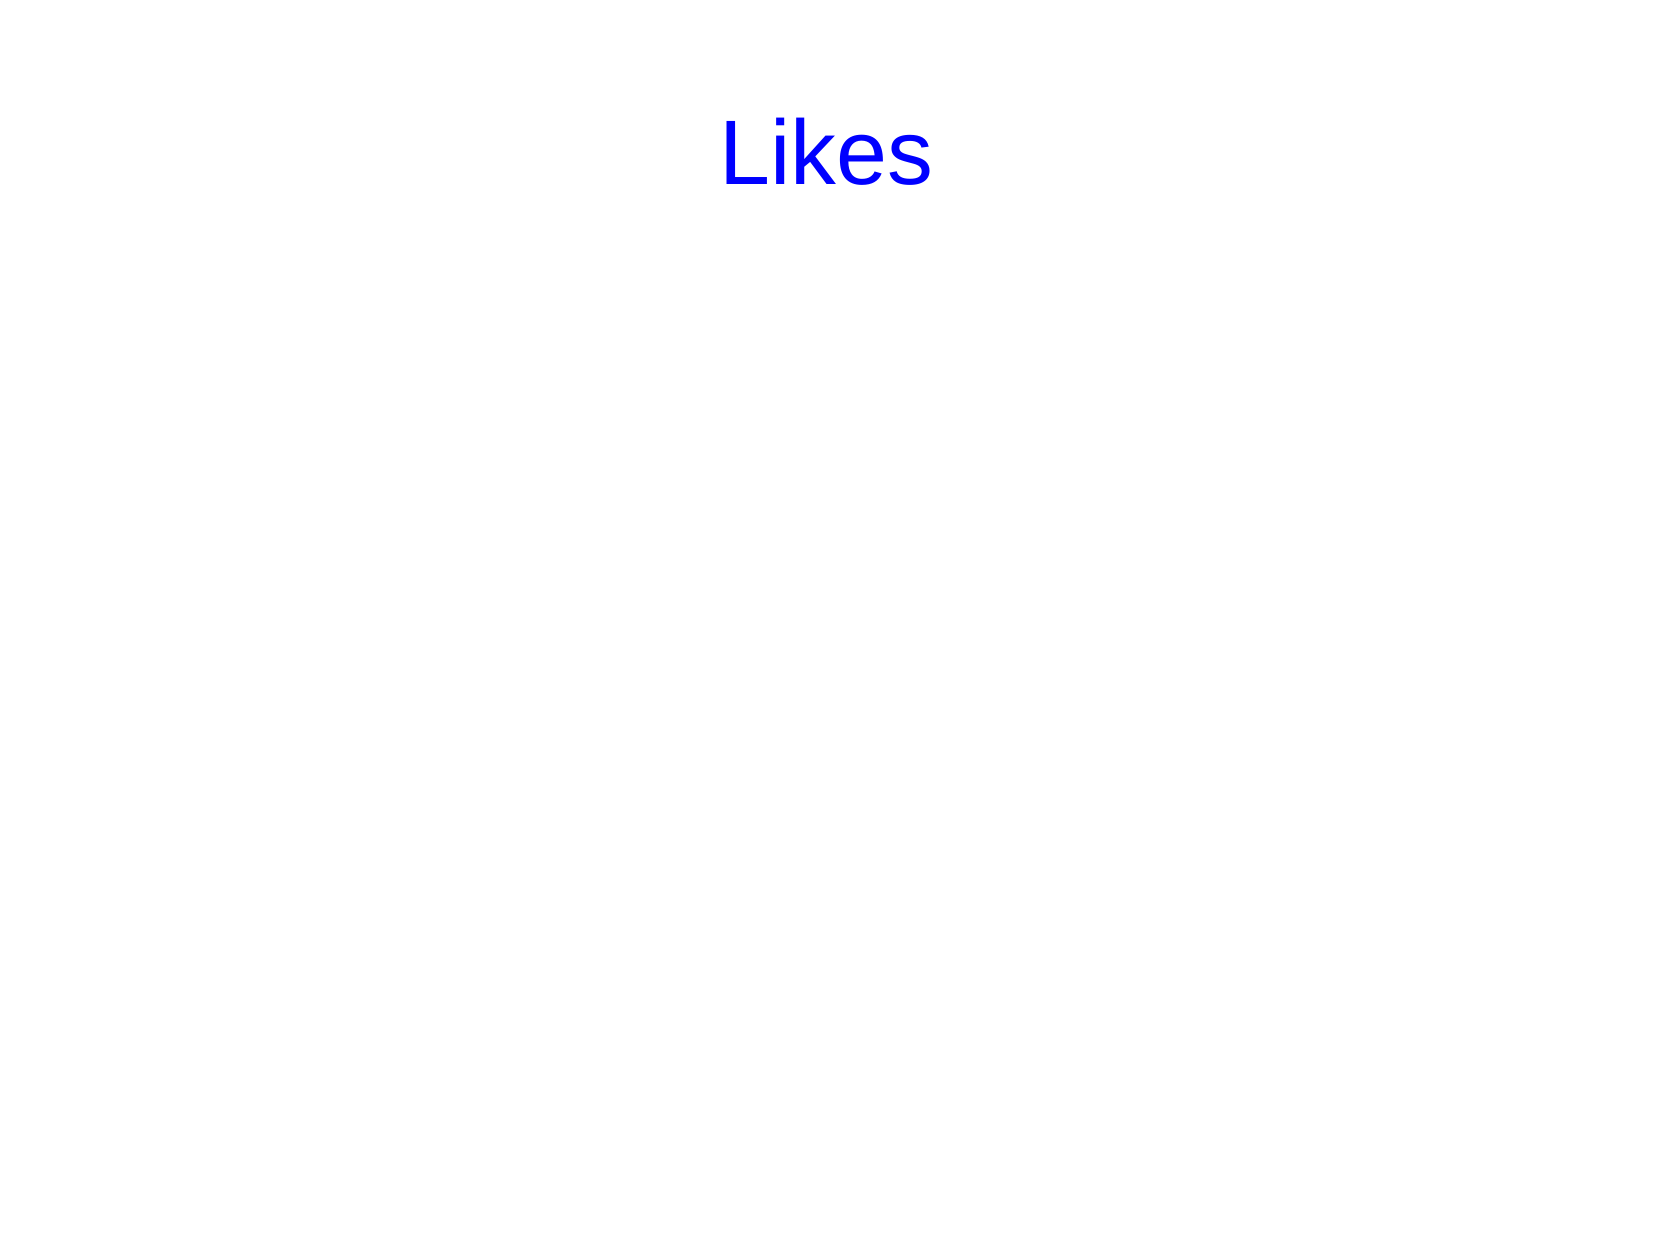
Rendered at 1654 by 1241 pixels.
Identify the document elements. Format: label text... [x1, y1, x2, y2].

title Likes [82, 56, 1571, 250]
